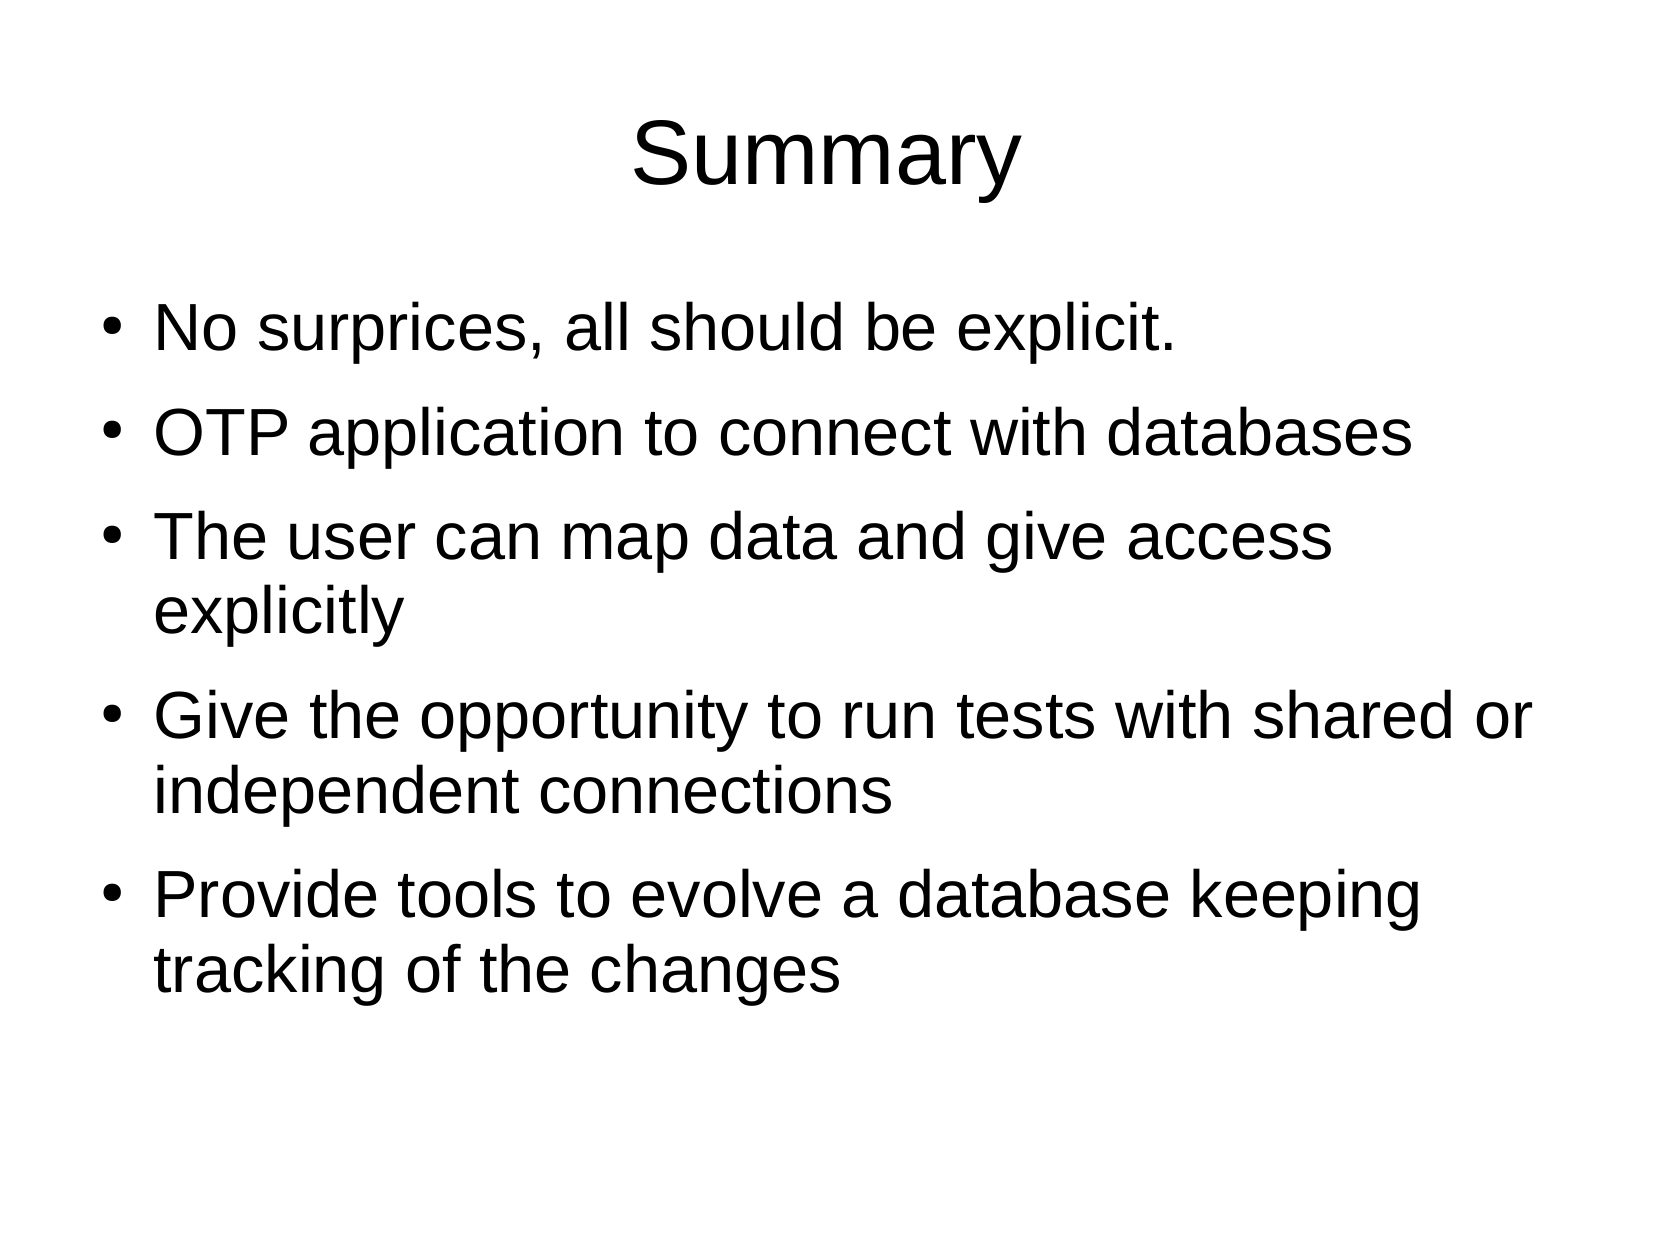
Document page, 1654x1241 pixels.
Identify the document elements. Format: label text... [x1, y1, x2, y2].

list No surprices, all should be explicit. OTP application to connect with databases The user can map data and give access explicitly Give the opportunity to run tests with shared or independent connections Provide tools to evolve a database keeping tracking of the changes [82, 290, 1571, 1010]
title Summary [82, 49, 1571, 257]
